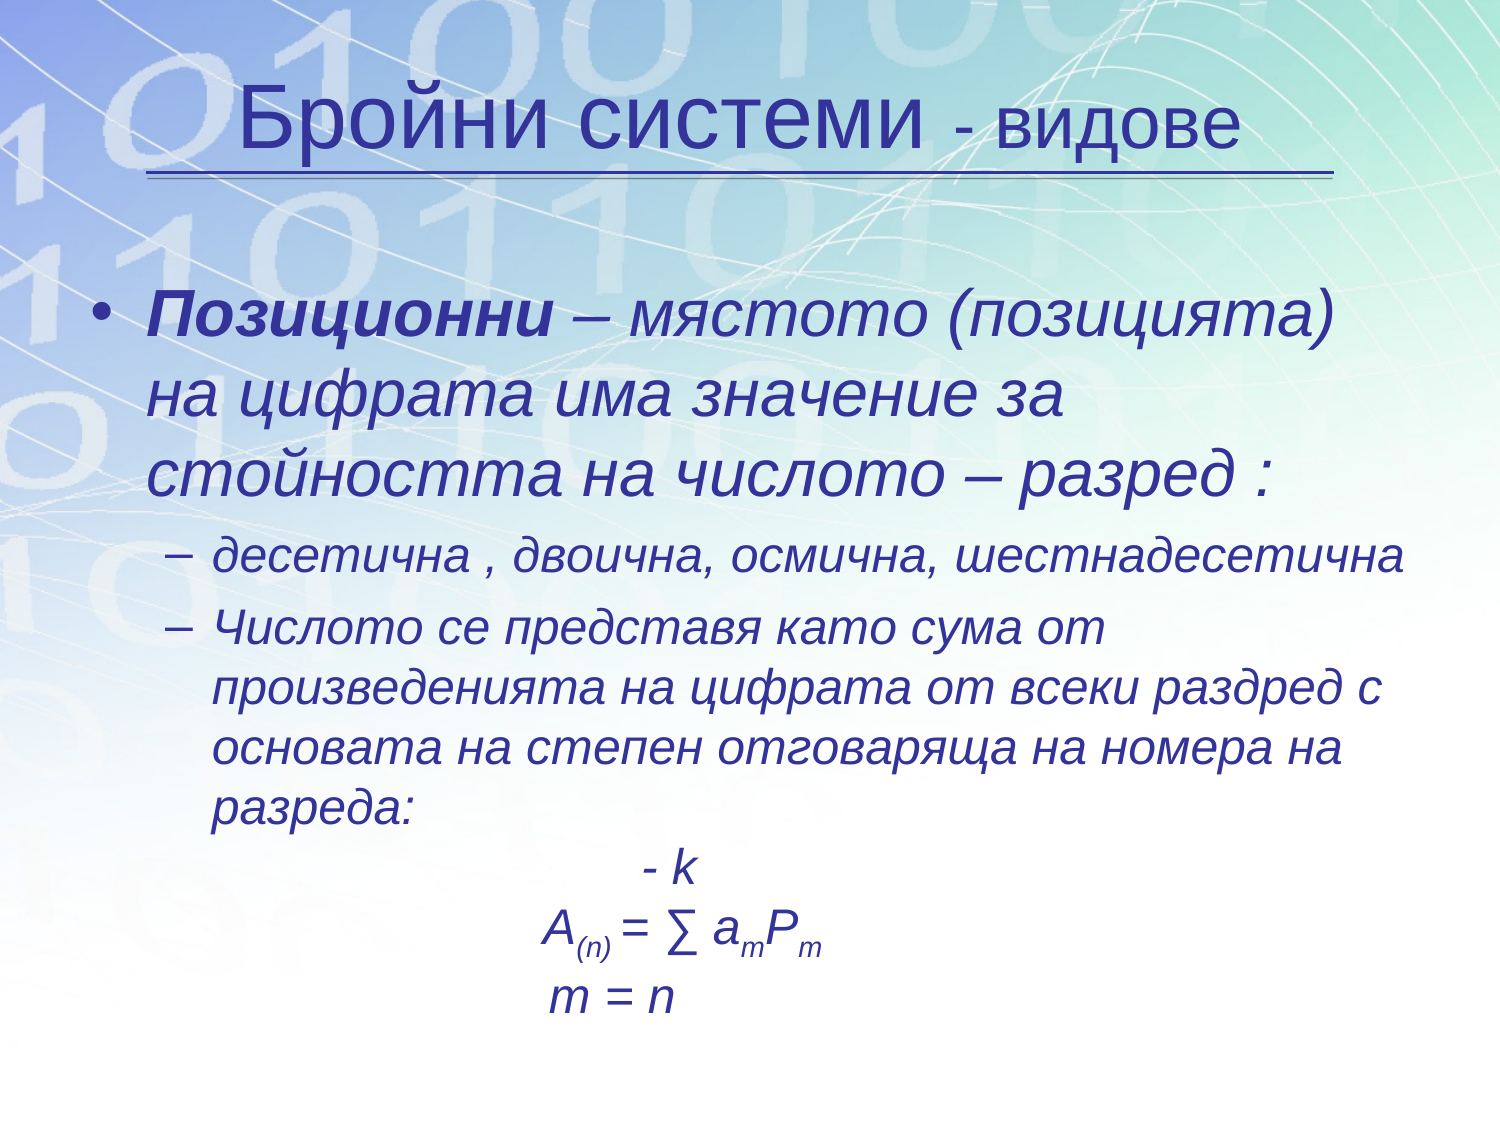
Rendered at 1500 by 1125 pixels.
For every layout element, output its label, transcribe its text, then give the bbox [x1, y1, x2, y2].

list Позиционни – мястото (позицията) на цифрата има значение за стойността на числото – разред : десетична , двоична, осмична, шестнадесетична Числото се представя като сума от произведенията на цифрата от всеки раздред с основата на степен отговаряща на номера на разреда: - k A(n) = ∑ amPm m = n [75, 262, 1426, 1059]
title Бройни системи - видове [64, 30, 1415, 192]
picture [0, 0, 1500, 1125]
